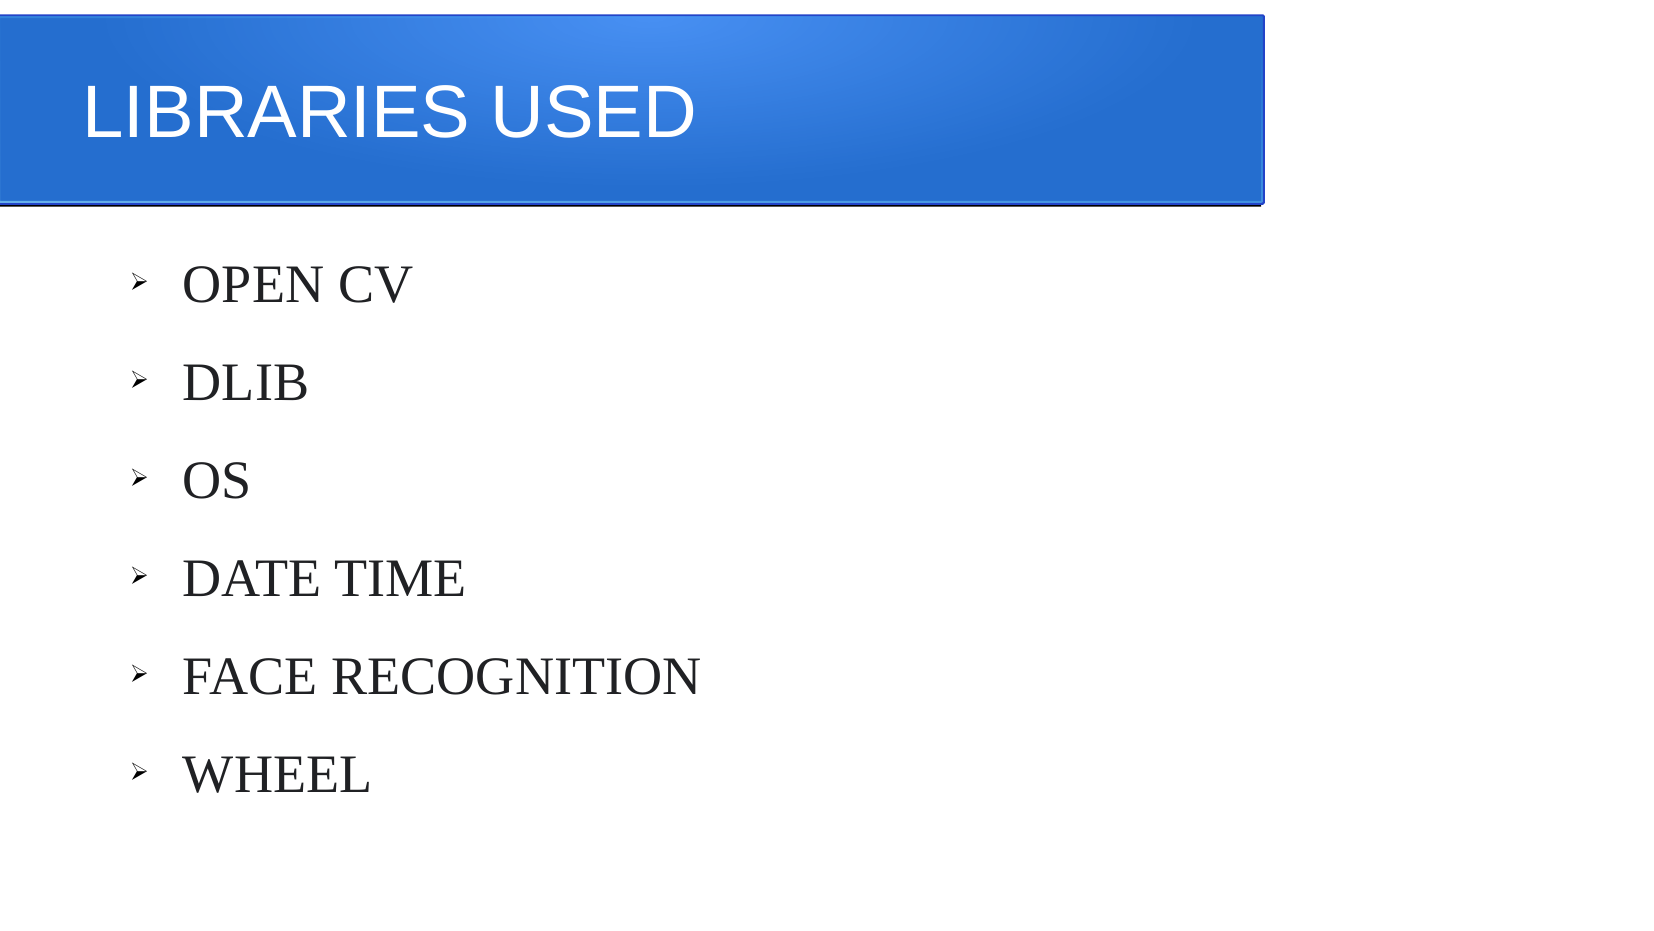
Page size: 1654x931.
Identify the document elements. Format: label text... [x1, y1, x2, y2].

list OPEN CV DLIB OS DATE TIME FACE RECOGNITION WHEEL [82, 224, 922, 875]
title LIBRARIES USED [82, 35, 1235, 189]
